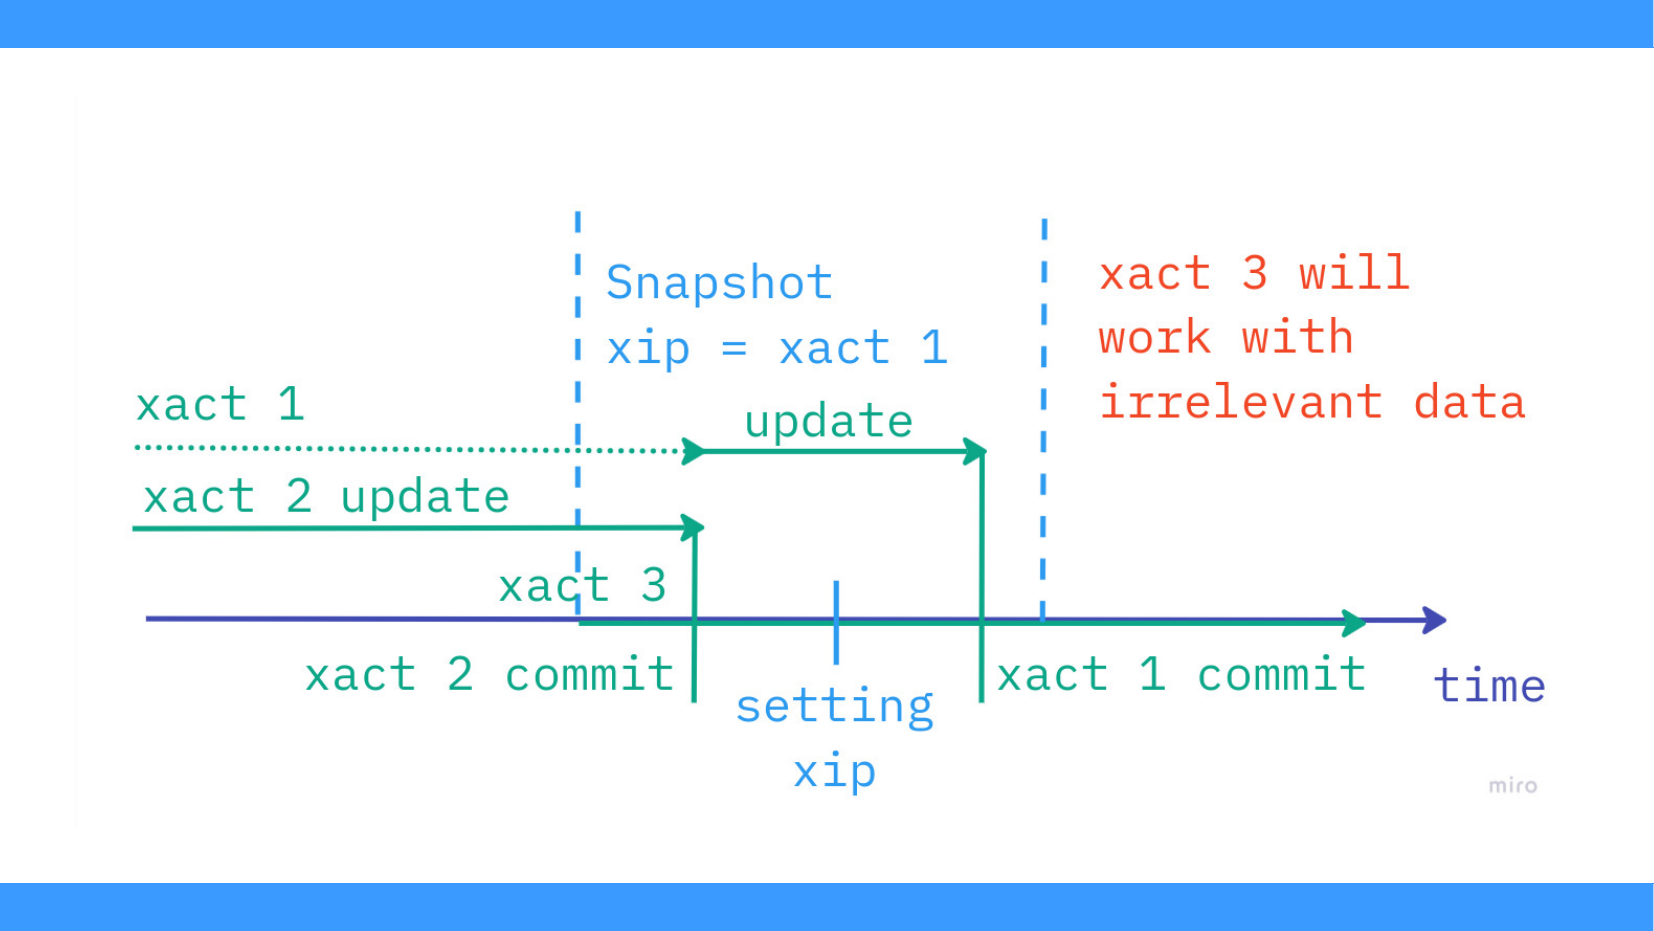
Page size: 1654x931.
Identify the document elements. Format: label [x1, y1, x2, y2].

picture [75, 95, 1571, 827]
text_box [0, 0, 1654, 48]
text_box [0, 883, 1654, 931]
